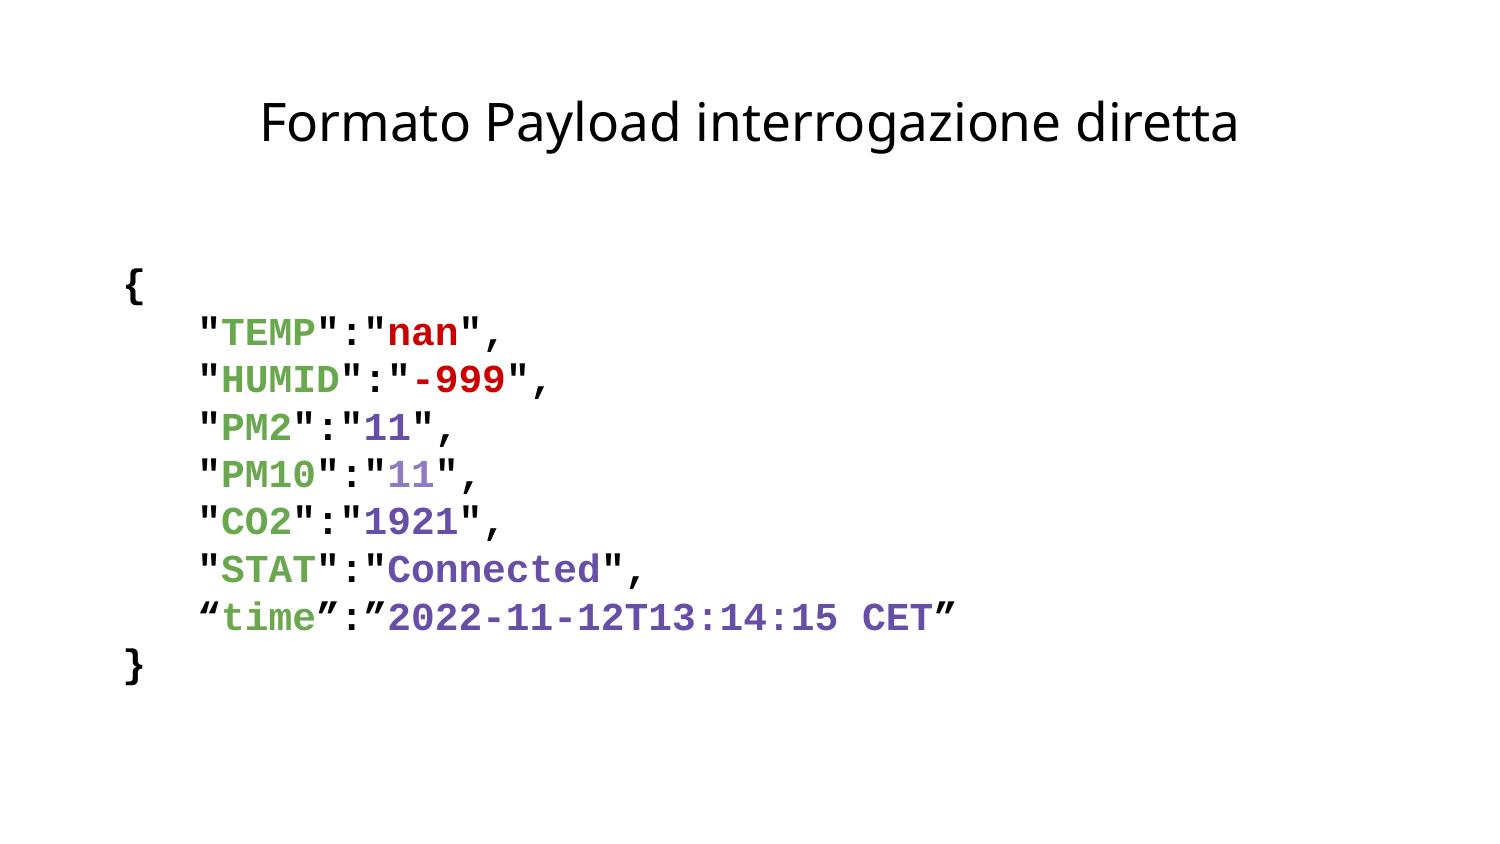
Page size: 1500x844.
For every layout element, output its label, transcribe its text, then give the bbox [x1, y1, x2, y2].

text_box { "TEMP":"nan", "HUMID":"-999", "PM2":"11", "PM10":"11", "CO2":"1921", "STAT":"Connected", “time”:”2022-11-12T13:14:15 CET” } [107, 195, 1374, 736]
title Formato Payload interrogazione diretta [51, 72, 1449, 167]
